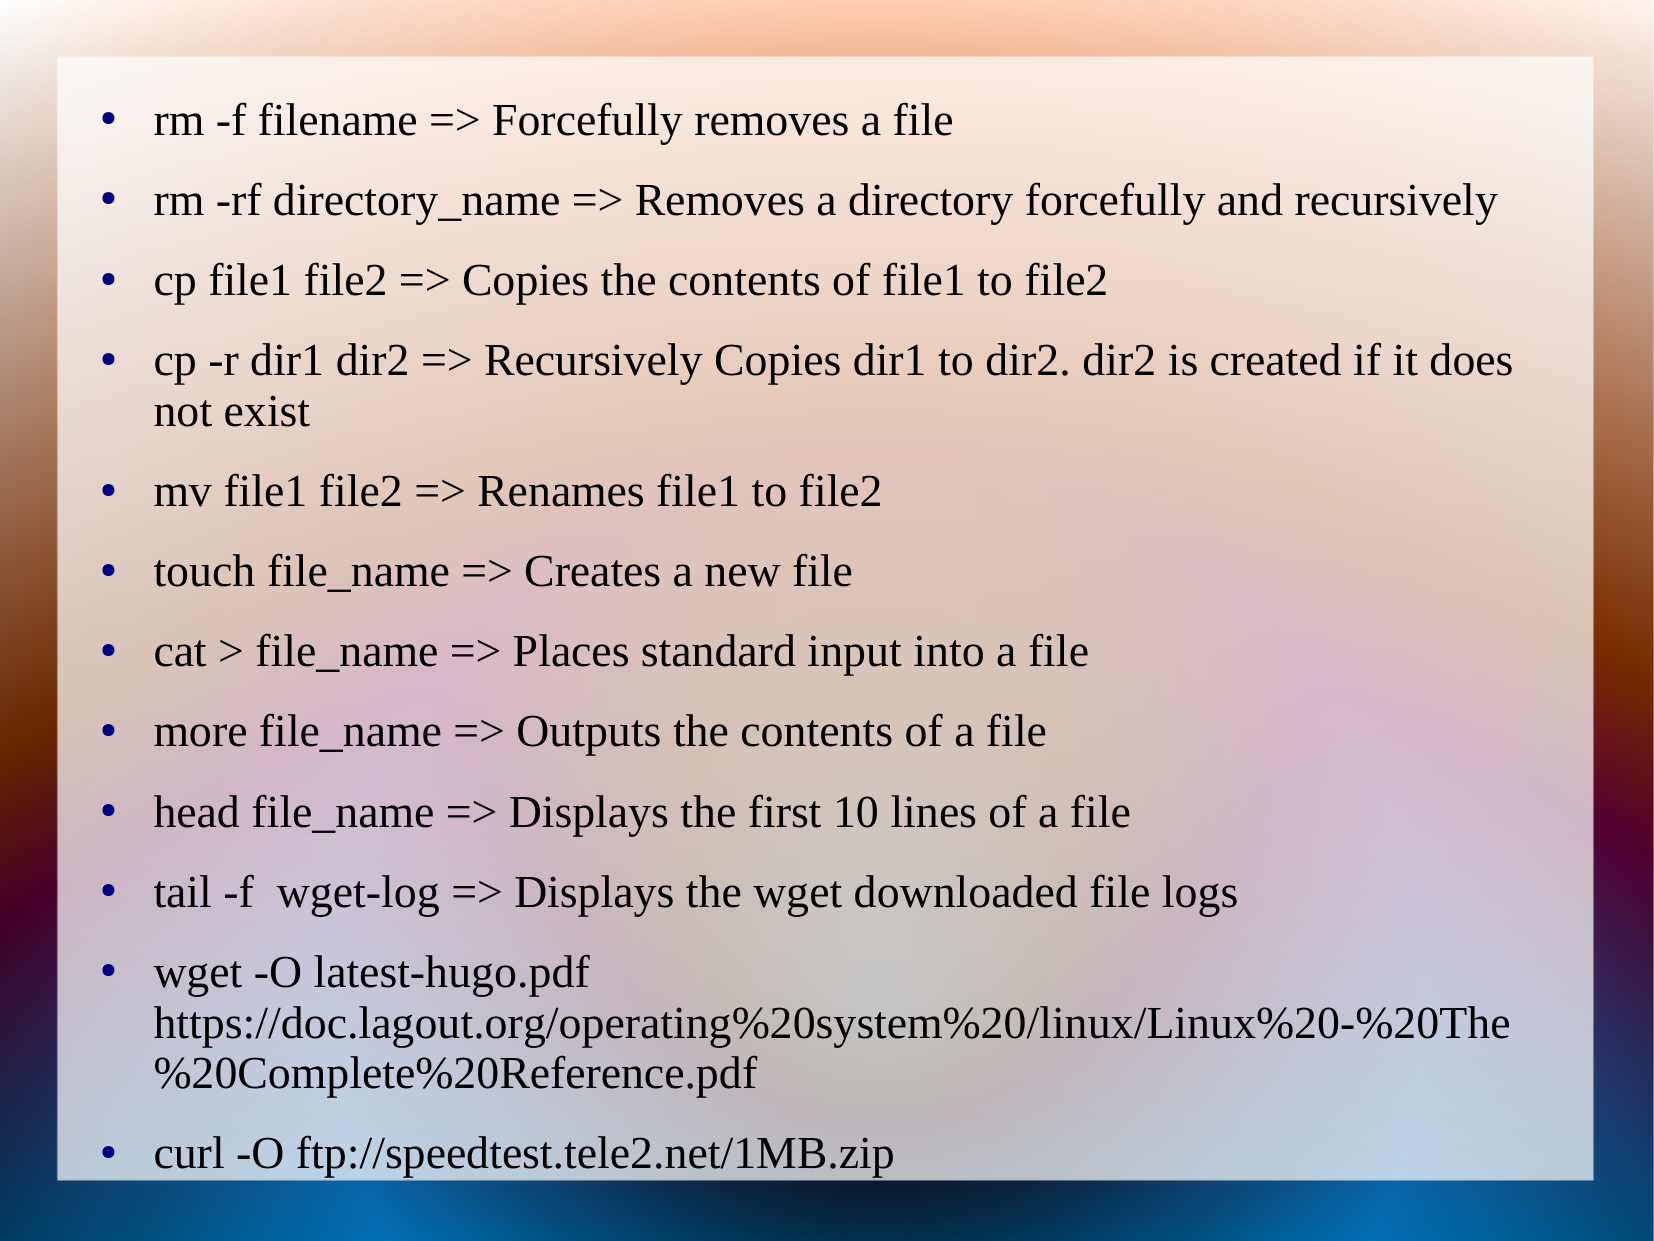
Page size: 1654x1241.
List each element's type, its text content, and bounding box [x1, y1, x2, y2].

list rm -f filename => Forcefully removes a file rm -rf directory_name => Removes a directory forcefully and recursively cp file1 file2 => Copies the contents of file1 to file2 cp -r dir1 dir2 => Recursively Copies dir1 to dir2. dir2 is created if it does not exist mv file1 file2 => Renames file1 to file2 touch file_name => Creates a new file cat > file_name => Places standard input into a file more file_name => Outputs the contents of a file head file_name => Displays the first 10 lines of a file tail -f wget-log => Displays the wget downloaded file logs wget -O latest-hugo.pdf https://doc.lagout.org/operating%20system%20/linux/Linux%20-%20The%20Complete%20Reference.pdf curl -O ftp://speedtest.tele2.net/1MB.zip [82, 94, 1571, 1162]
picture [0, 0, 1654, 1241]
